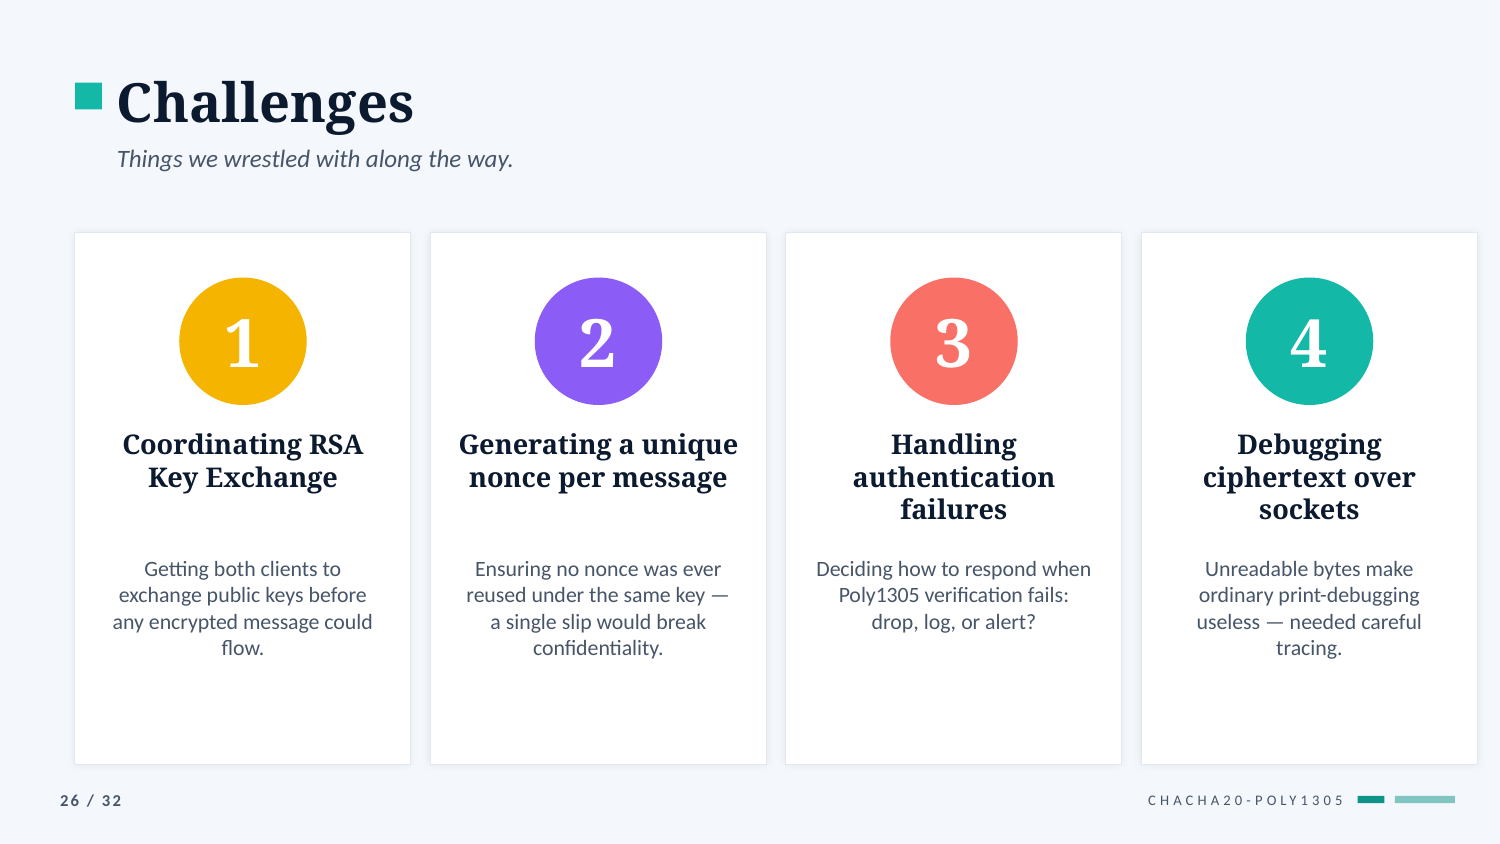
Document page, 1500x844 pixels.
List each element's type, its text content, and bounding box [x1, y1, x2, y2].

text_box Getting both clients to exchange public keys before any encrypted message could flow. [104, 554, 381, 765]
text_box 1 [179, 277, 307, 405]
text_box [785, 232, 1122, 765]
text_box Unreadable bytes make ordinary print-debugging useless — needed careful tracing. [1171, 554, 1448, 765]
text_box [430, 232, 767, 765]
text_box [1141, 232, 1478, 765]
text_box Handling authentication failures [808, 427, 1100, 555]
text_box CHACHA20-POLY1305 [1050, 780, 1343, 819]
text_box Debugging ciphertext over sockets [1163, 427, 1455, 555]
text_box Deciding how to respond when Poly1305 verification fails: drop, log, or alert? [815, 554, 1092, 765]
text_box Generating a unique nonce per message [452, 427, 744, 555]
text_box 26 / 32 [59, 780, 210, 819]
text_box Things we wrestled with along the way. [116, 142, 1422, 188]
text_box Challenges [116, 60, 1422, 142]
text_box 3 [890, 277, 1018, 405]
text_box 2 [534, 277, 663, 405]
text_box [1394, 795, 1455, 804]
text_box [1357, 795, 1385, 804]
text_box Coordinating RSA Key Exchange [97, 427, 389, 555]
text_box Ensuring no nonce was ever reused under the same key — a single slip would break confidentiality. [460, 554, 737, 765]
text_box [75, 82, 102, 110]
text_box 4 [1245, 277, 1374, 405]
text_box [74, 232, 411, 765]
